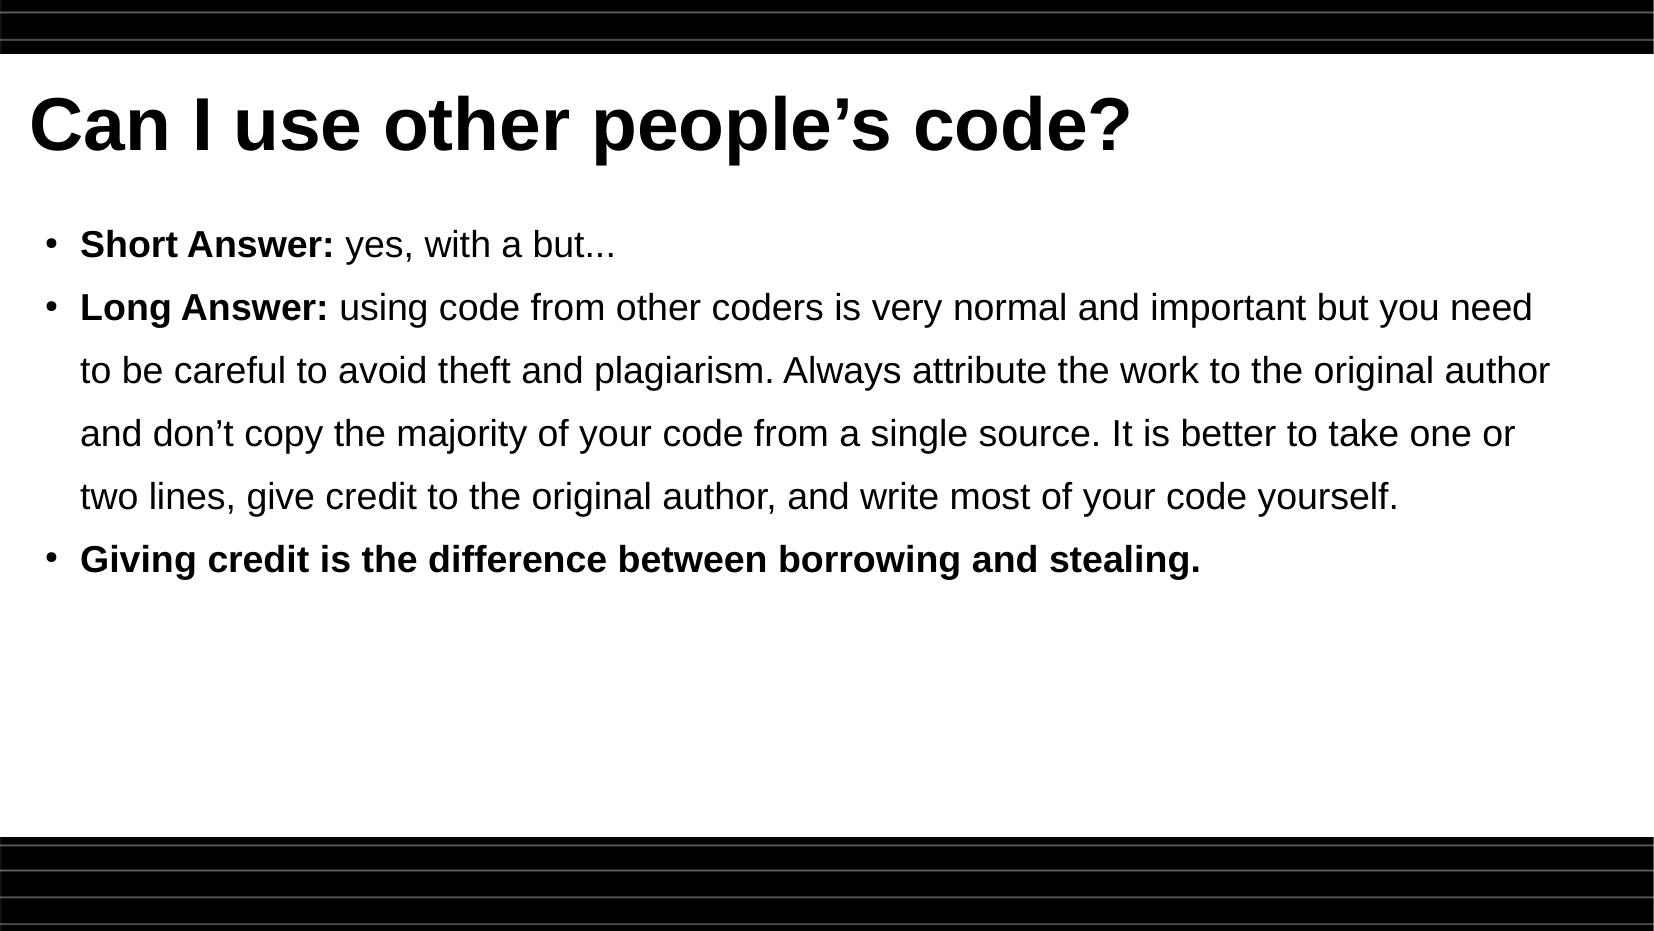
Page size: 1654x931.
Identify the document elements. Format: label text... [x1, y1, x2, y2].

picture [0, 837, 1654, 931]
text_box Can I use other people’s code? [15, 75, 1591, 174]
text_box Short Answer: yes, with a but... Long Answer: using code from other coders is very normal and important but you need to be careful to avoid theft and plagiarism. Always attribute the work to the original author and don’t copy the majority of your code from a single source. It is better to take one or two lines, give credit to the original author, and write most of your code yourself. Giving credit is the difference between borrowing and stealing. [30, 195, 1576, 651]
picture [0, 0, 1654, 54]
